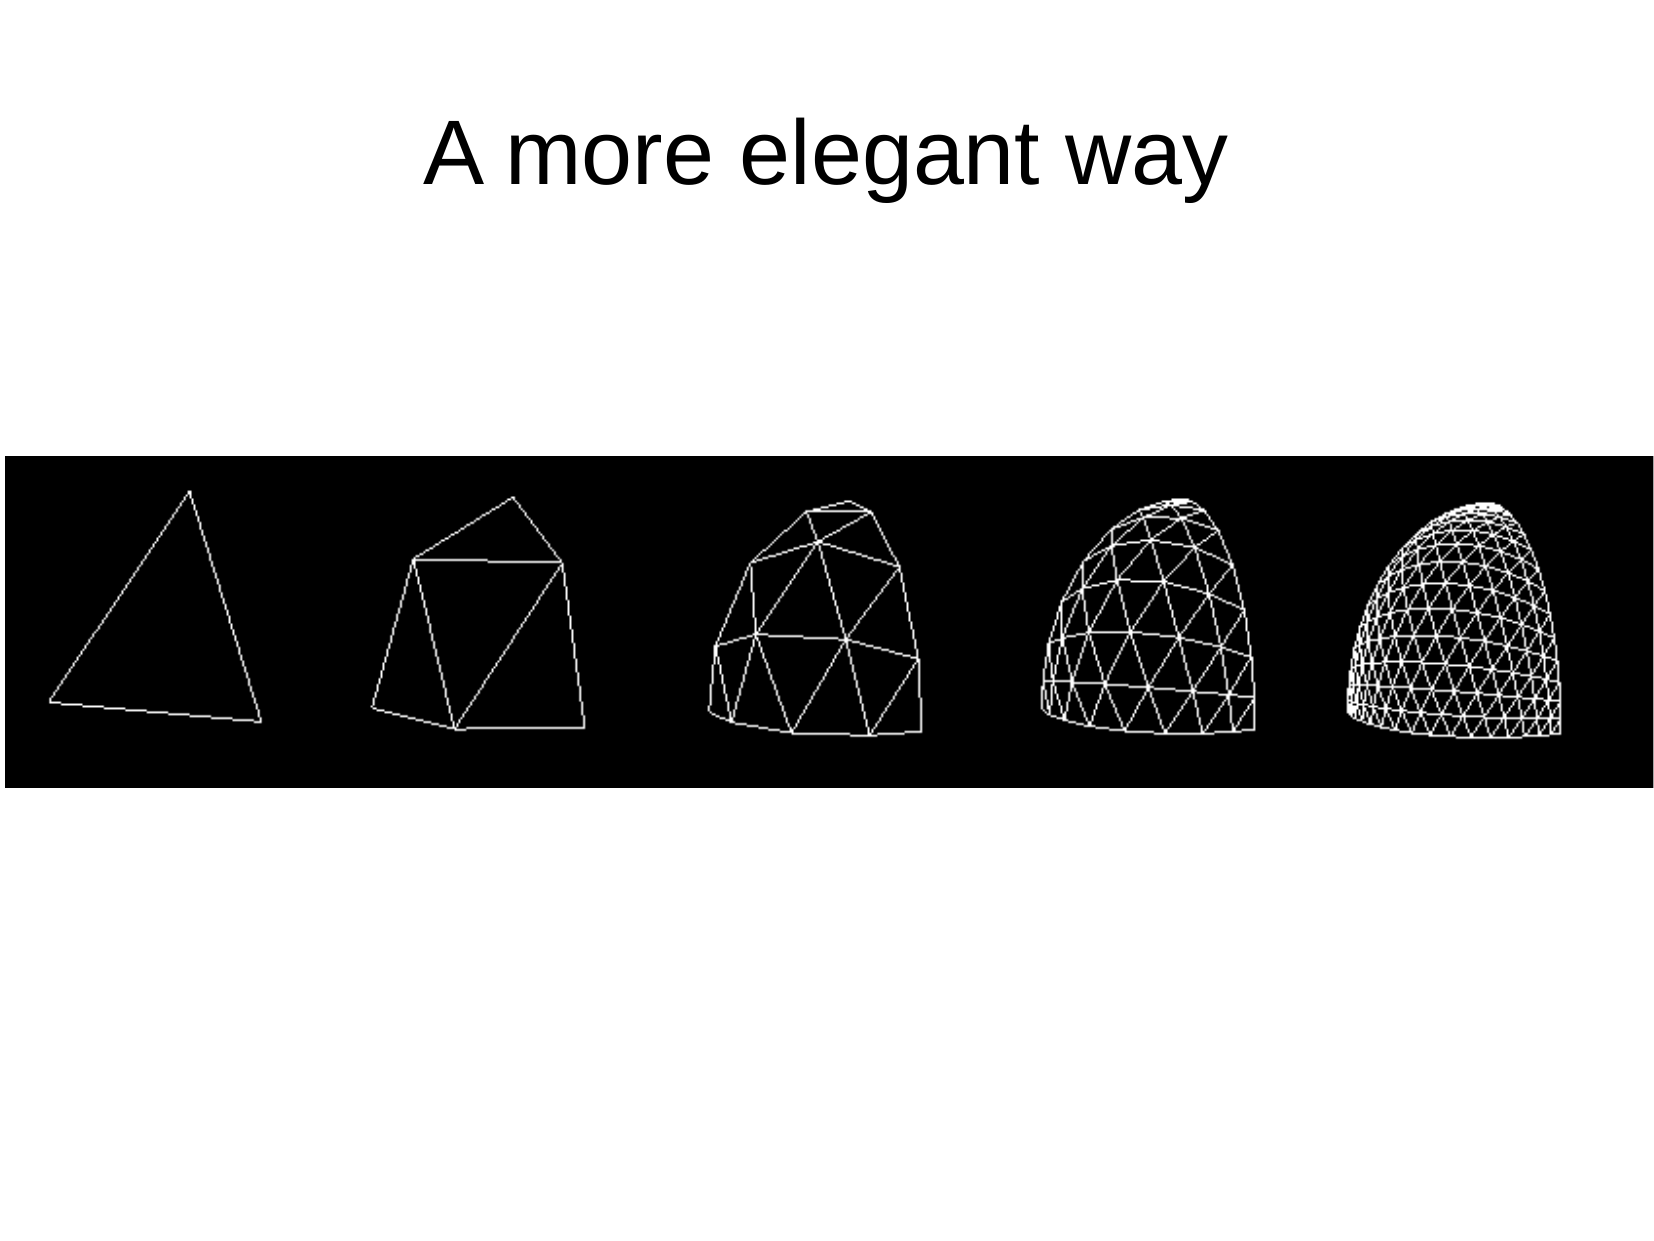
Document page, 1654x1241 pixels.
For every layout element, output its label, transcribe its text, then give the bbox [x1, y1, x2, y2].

picture [5, 456, 1654, 788]
title A more elegant way [82, 49, 1571, 257]
